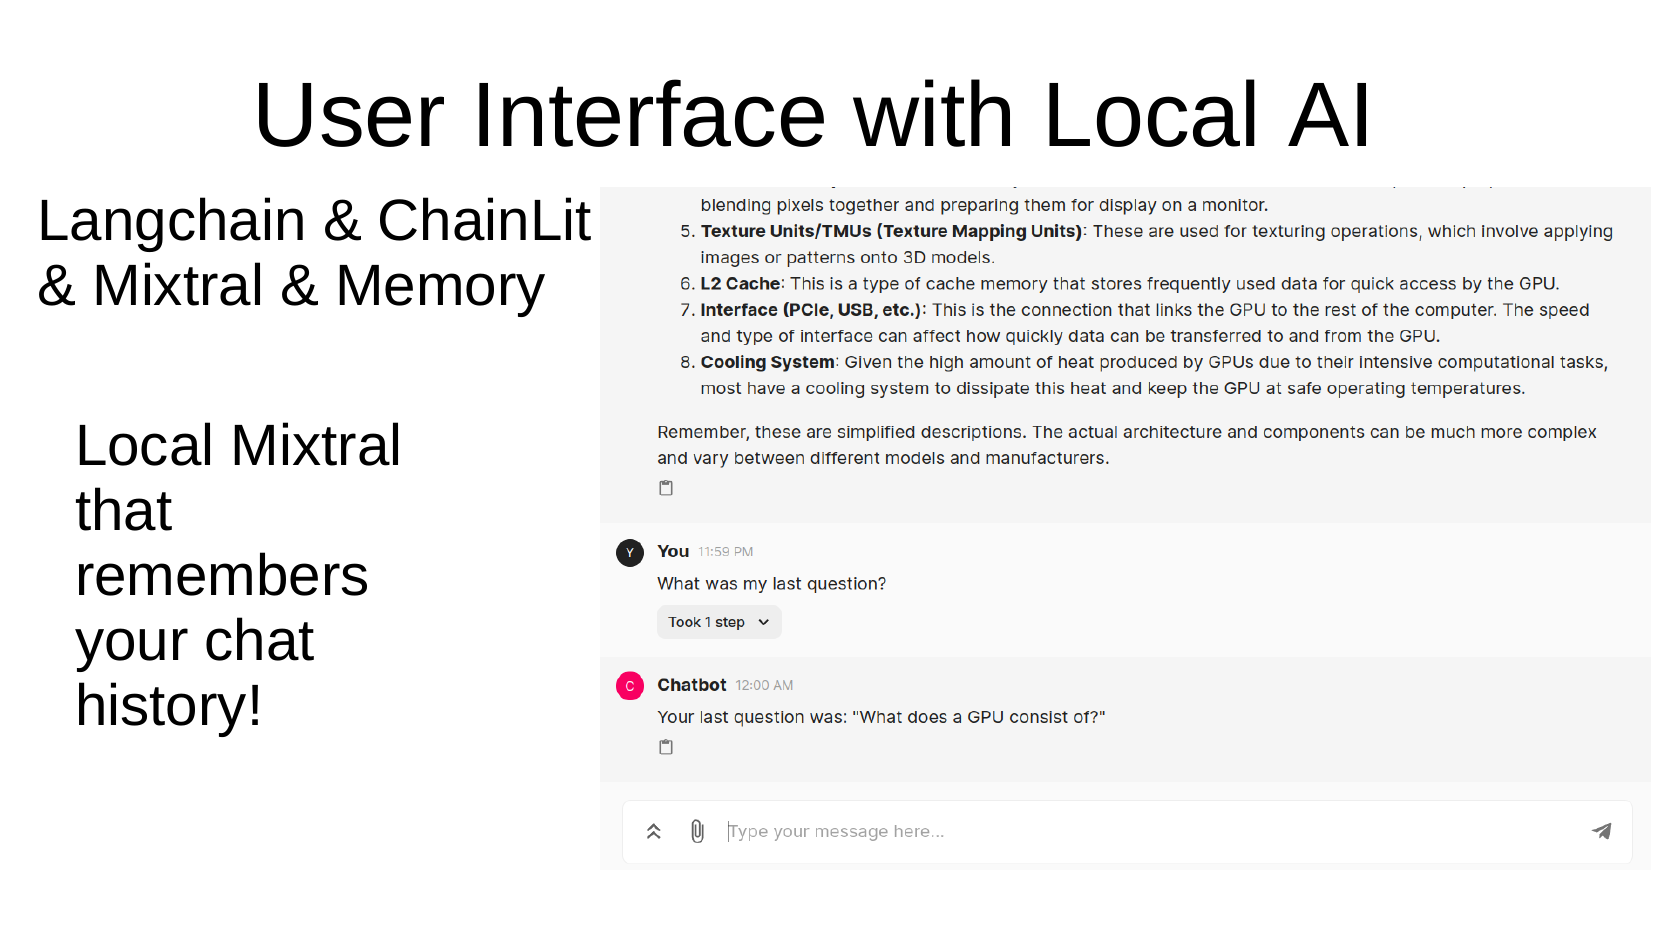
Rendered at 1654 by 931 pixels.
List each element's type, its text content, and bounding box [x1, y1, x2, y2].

title User Interface with Local AI [82, 37, 1571, 187]
picture [600, 187, 1651, 870]
list Langchain & ChainLit & Mixtral & Memory [37, 187, 600, 345]
list Local Mixtral that remembers your chat history! [75, 412, 480, 901]
